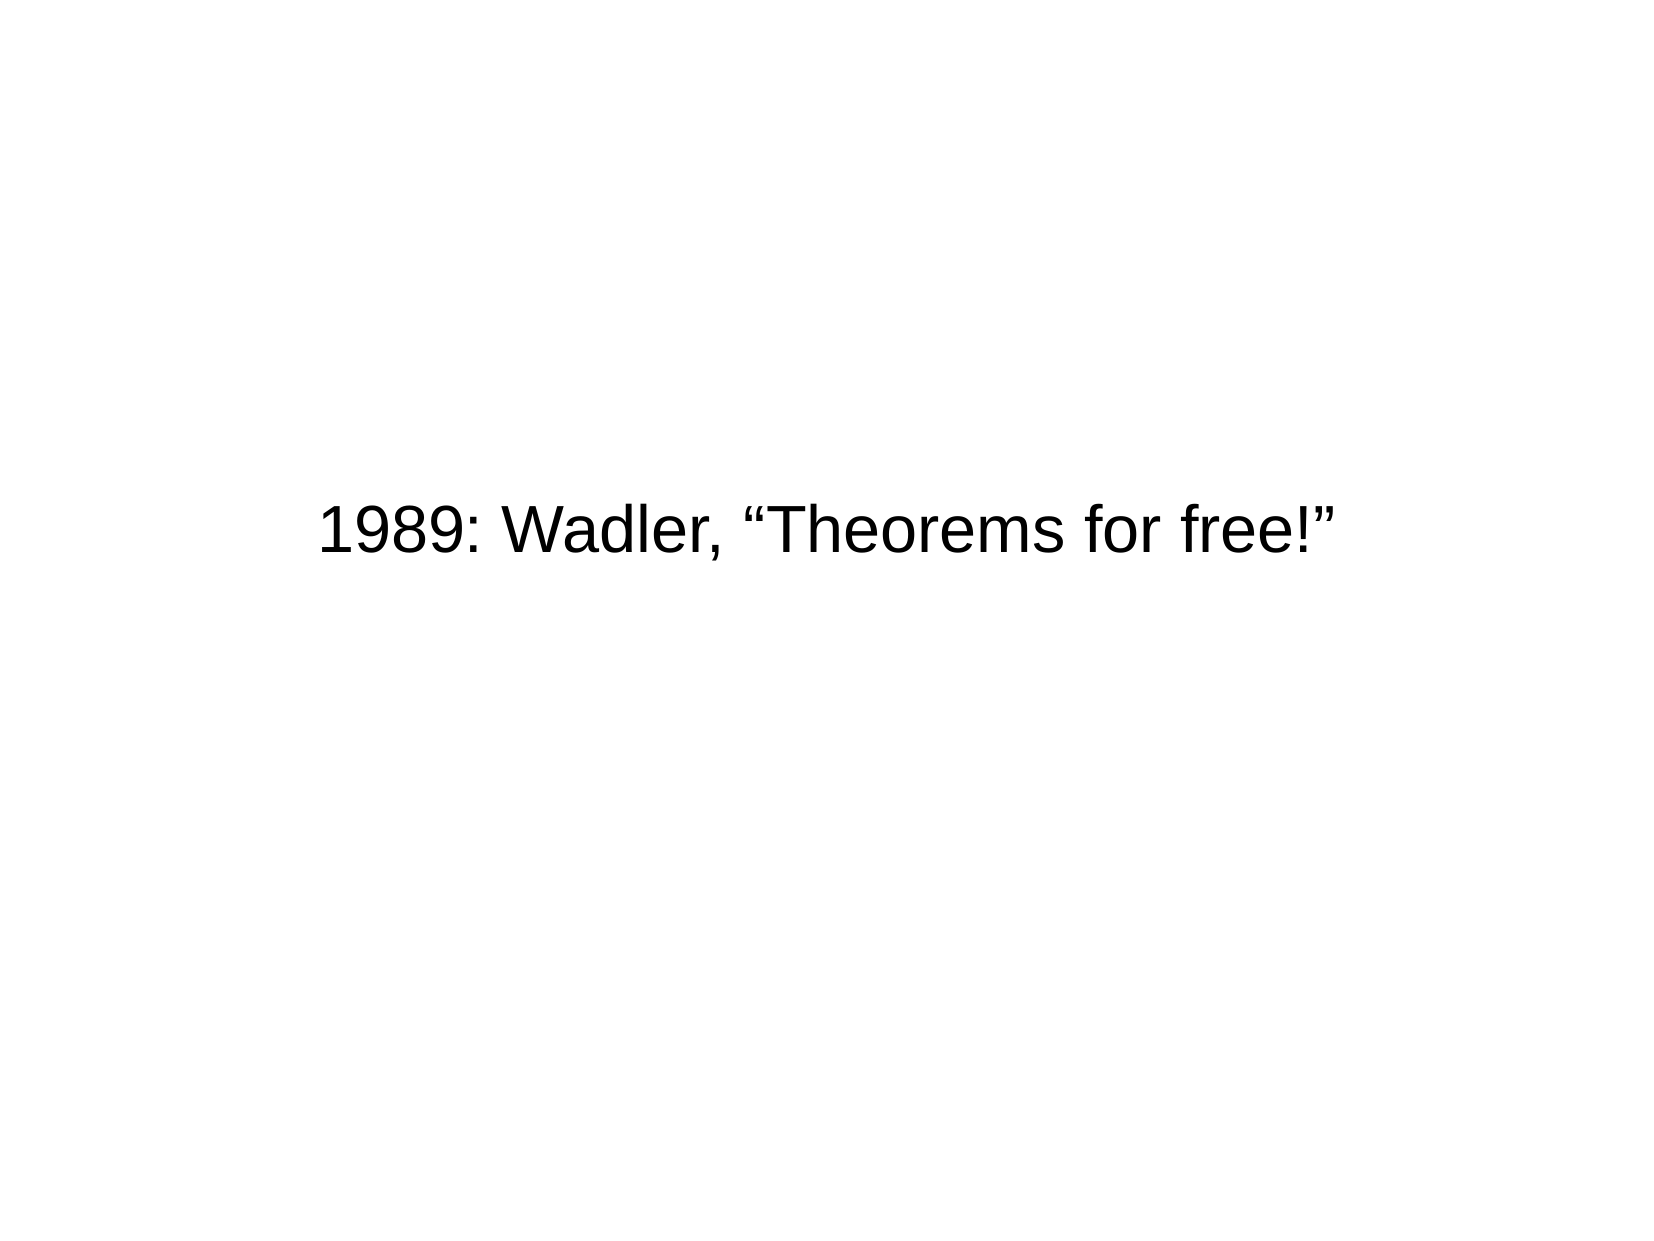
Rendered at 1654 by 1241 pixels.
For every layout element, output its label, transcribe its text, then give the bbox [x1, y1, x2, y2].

subtitle 1989: Wadler, “Theorems for free!” [82, 49, 1571, 1010]
